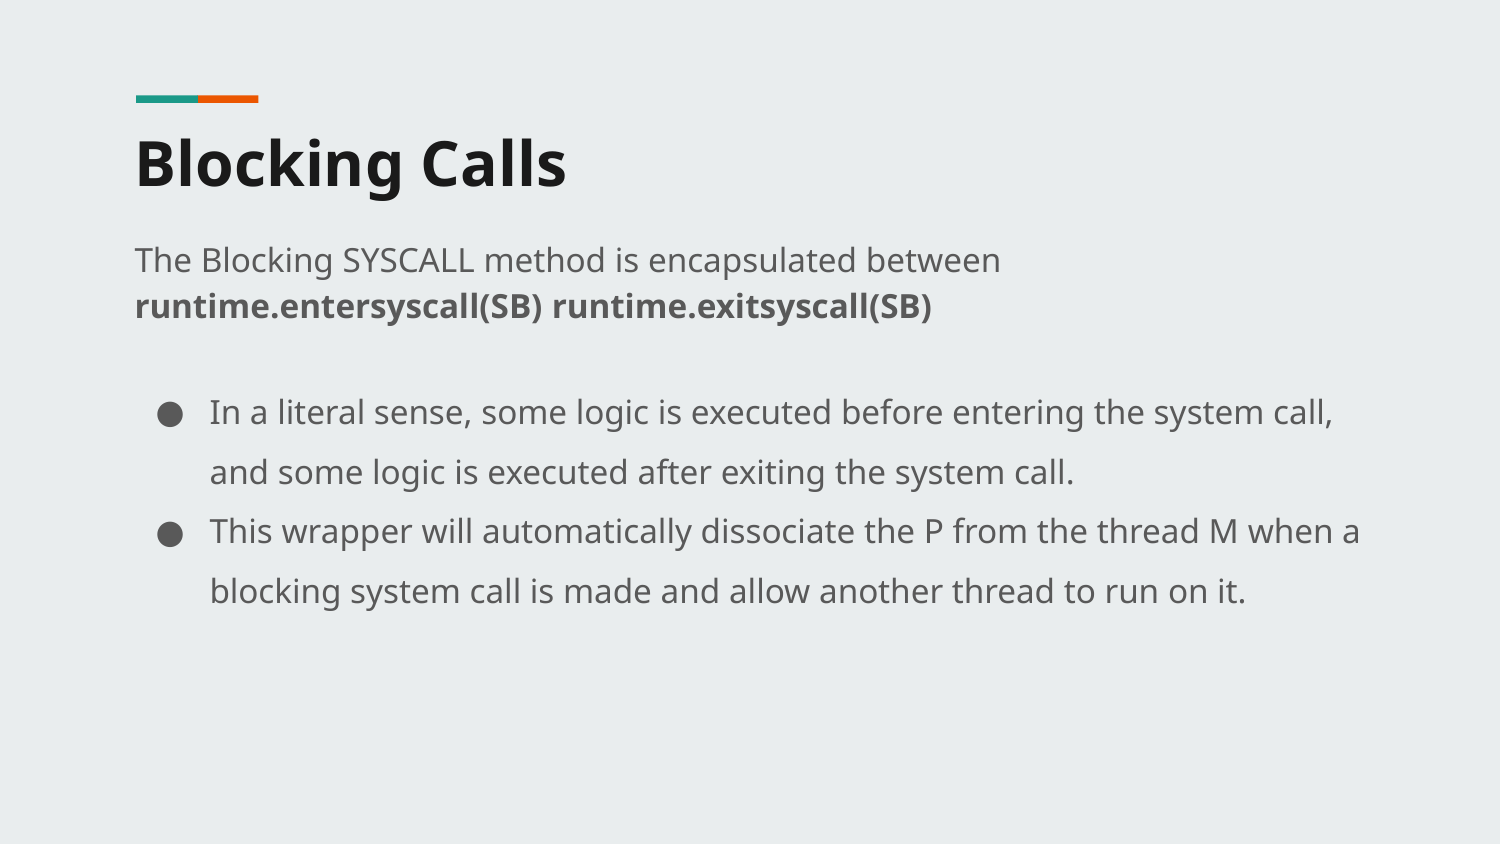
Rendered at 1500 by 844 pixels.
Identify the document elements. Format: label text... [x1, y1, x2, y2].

title Blocking Calls [119, 108, 1381, 218]
subtitle The Blocking SYSCALL method is encapsulated between runtime.entersyscall(SB) runtime.exitsyscall(SB) In a literal sense, some logic is executed before entering the system call, and some logic is executed after exiting the system call. This wrapper will automatically dissociate the P from the thread M when a blocking system call is made and allow another thread to run on it. [119, 218, 1381, 776]
